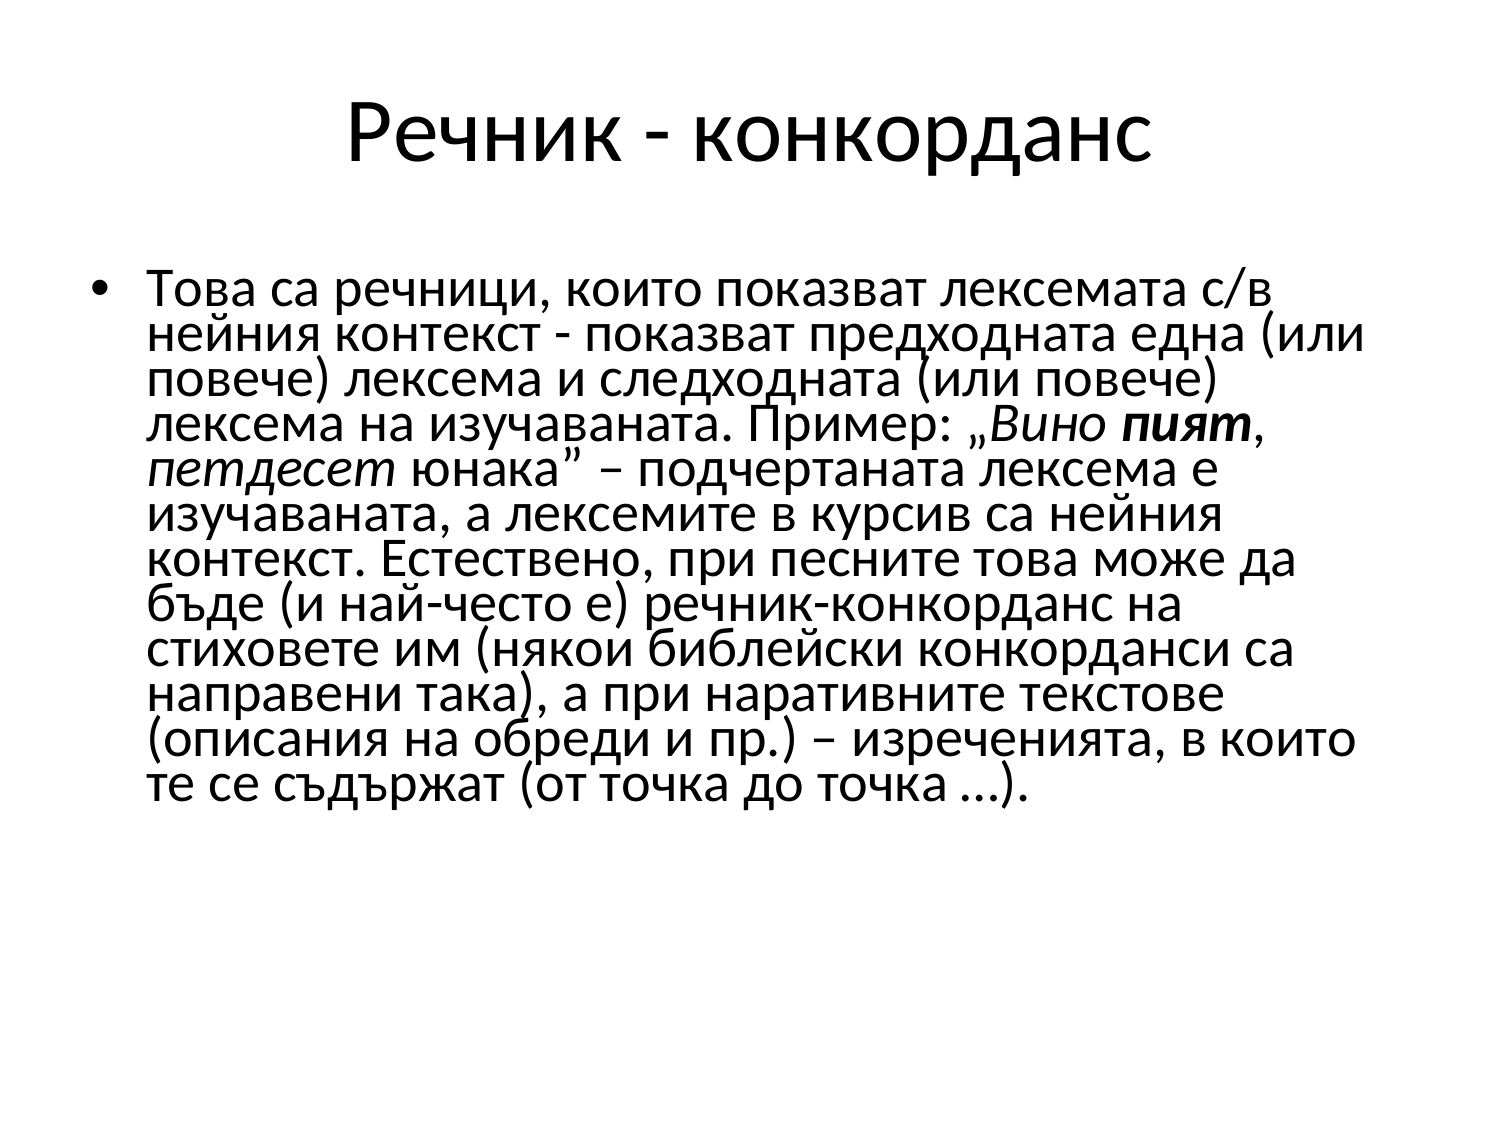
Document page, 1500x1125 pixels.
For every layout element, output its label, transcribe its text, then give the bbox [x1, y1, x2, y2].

title Речник - конкорданс [75, 45, 1426, 233]
list Това са речници, които показват лексемата с/в нейния контекст - показват предходната една (или повече) лексема и следходната (или повече) лексема на изучаваната. Пример: „Вино пият, петдесет юнака” – подчертаната лексема е изучаваната, а лексемите в курсив са нейния контекст. Естествено, при песните това може да бъде (и най-често е) речник-конкорданс на стиховете им (някои библейски конкорданси са направени така), а при наративните текстове (описания на обреди и пр.) – изреченията, в които те се съдържат (от точка до точка …). [75, 262, 1426, 1006]
